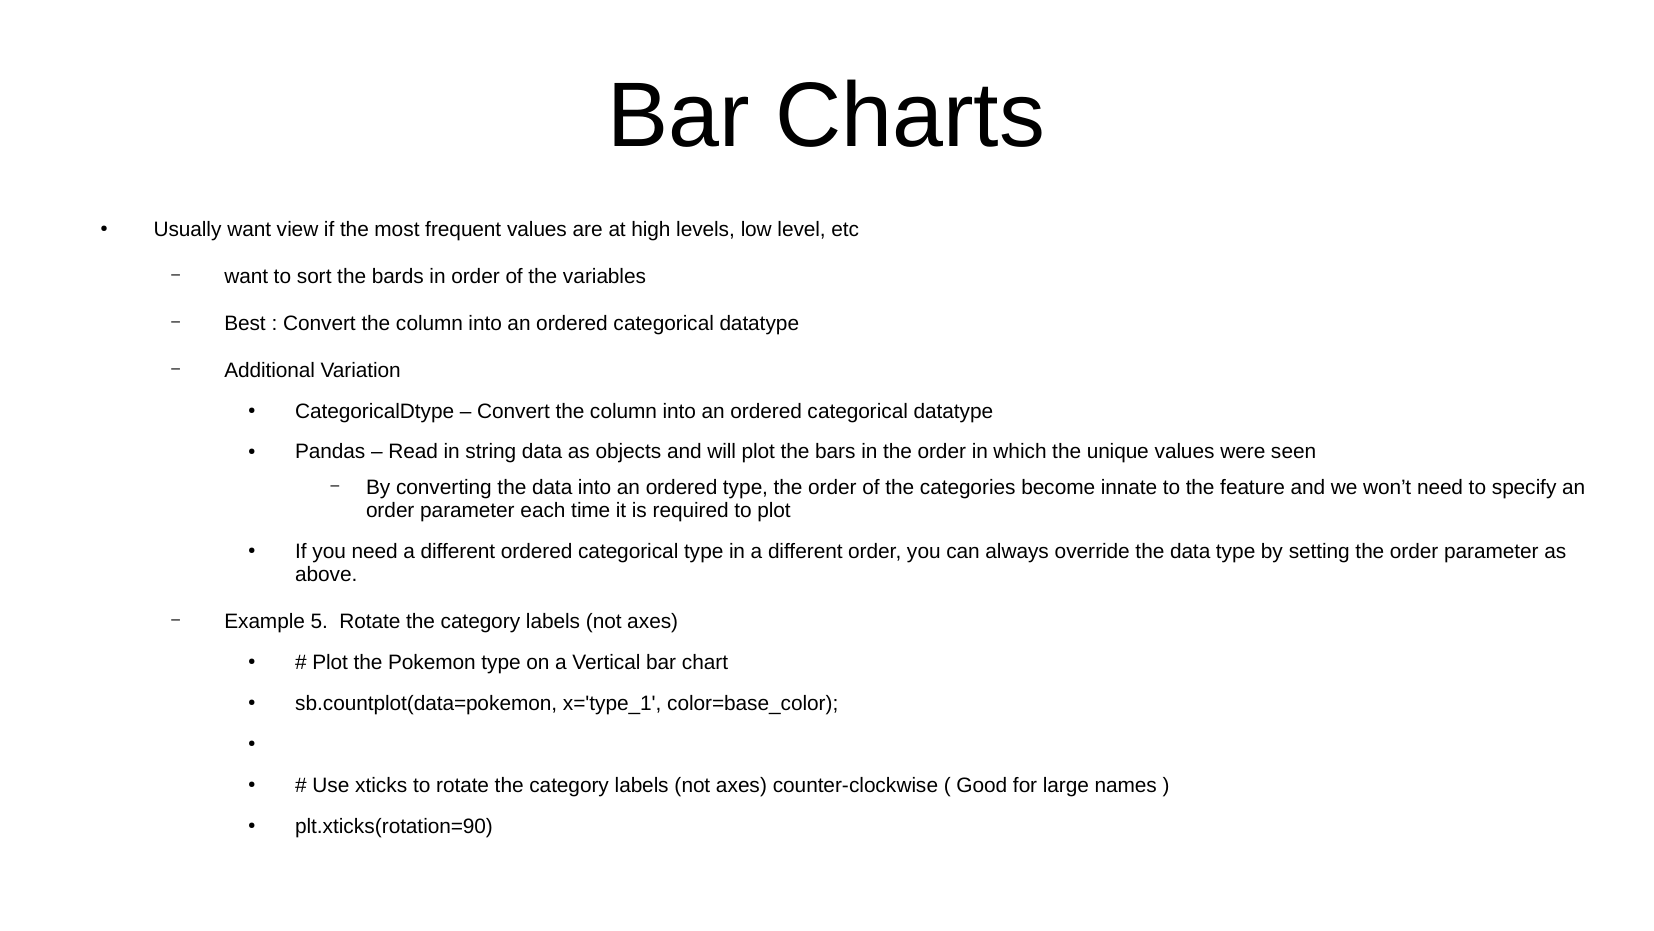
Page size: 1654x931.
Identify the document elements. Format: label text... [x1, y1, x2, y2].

title Bar Charts [82, 37, 1571, 193]
list Usually want view if the most frequent values are at high levels, low level, etc want to sort the bards in order of the variables Best : Convert the column into an ordered categorical datatype Additional Variation CategoricalDtype – Convert the column into an ordered categorical datatype Pandas – Read in string data as objects and will plot the bars in the order in which the unique values were seen By converting the data into an ordered type, the order of the categories become innate to the feature and we won’t need to specify an order parameter each time it is required to plot If you need a different ordered categorical type in a different order, you can always override the data type by setting the order parameter as above. Example 5. Rotate the category labels (not axes) # Plot the Pokemon type on a Vertical bar chart sb.countplot(data=pokemon, x='type_1', color=base_color); # Use xticks to rotate the category labels (not axes) counter-clockwise ( Good for large names ) plt.xticks(rotation=90) [82, 217, 1621, 901]
